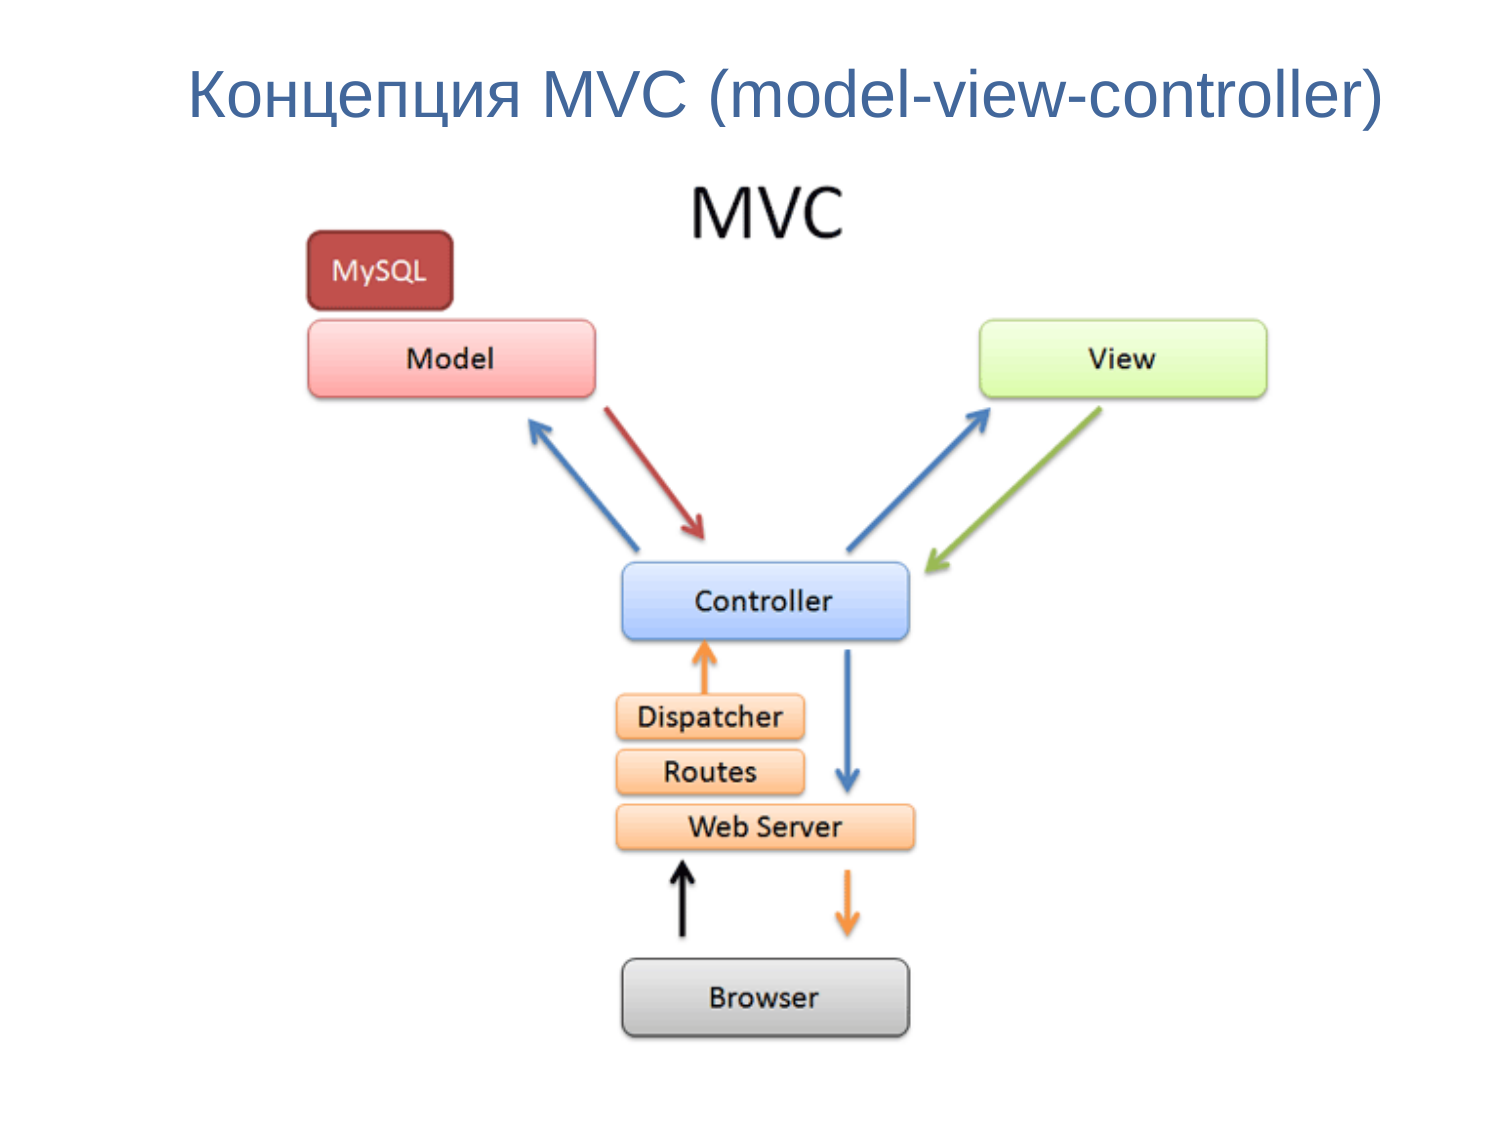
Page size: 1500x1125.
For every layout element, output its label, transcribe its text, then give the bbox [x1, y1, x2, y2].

picture [300, 127, 1276, 1048]
text_box Концепция MVC (model-view-controller) [74, 45, 1425, 138]
